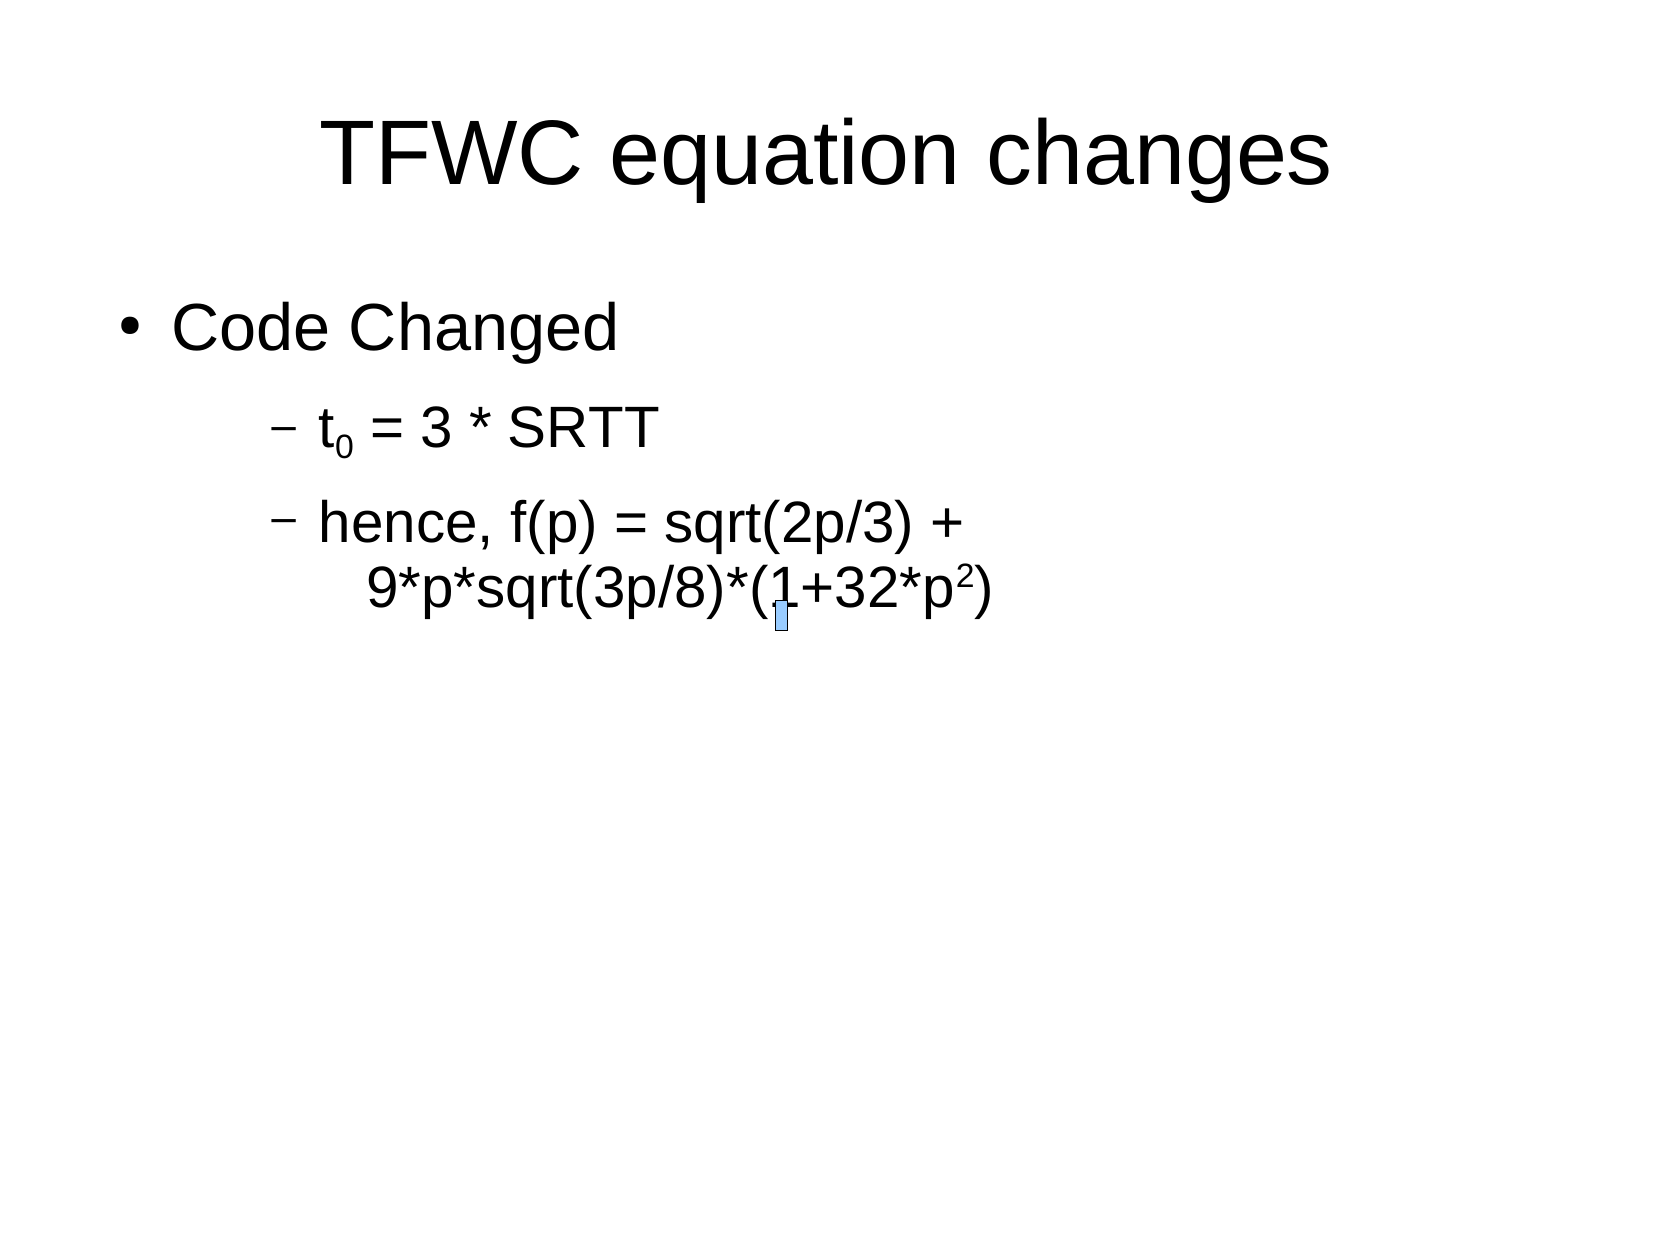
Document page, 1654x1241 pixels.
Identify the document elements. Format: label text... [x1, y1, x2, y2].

title TFWC equation changes [82, 49, 1571, 257]
chart [775, 600, 788, 631]
list Code Changed t0 = 3 * SRTT hence, f(p) = sqrt(2p/3) + 9*p*sqrt(3p/8)*(1+32*p2) [82, 290, 1571, 1109]
